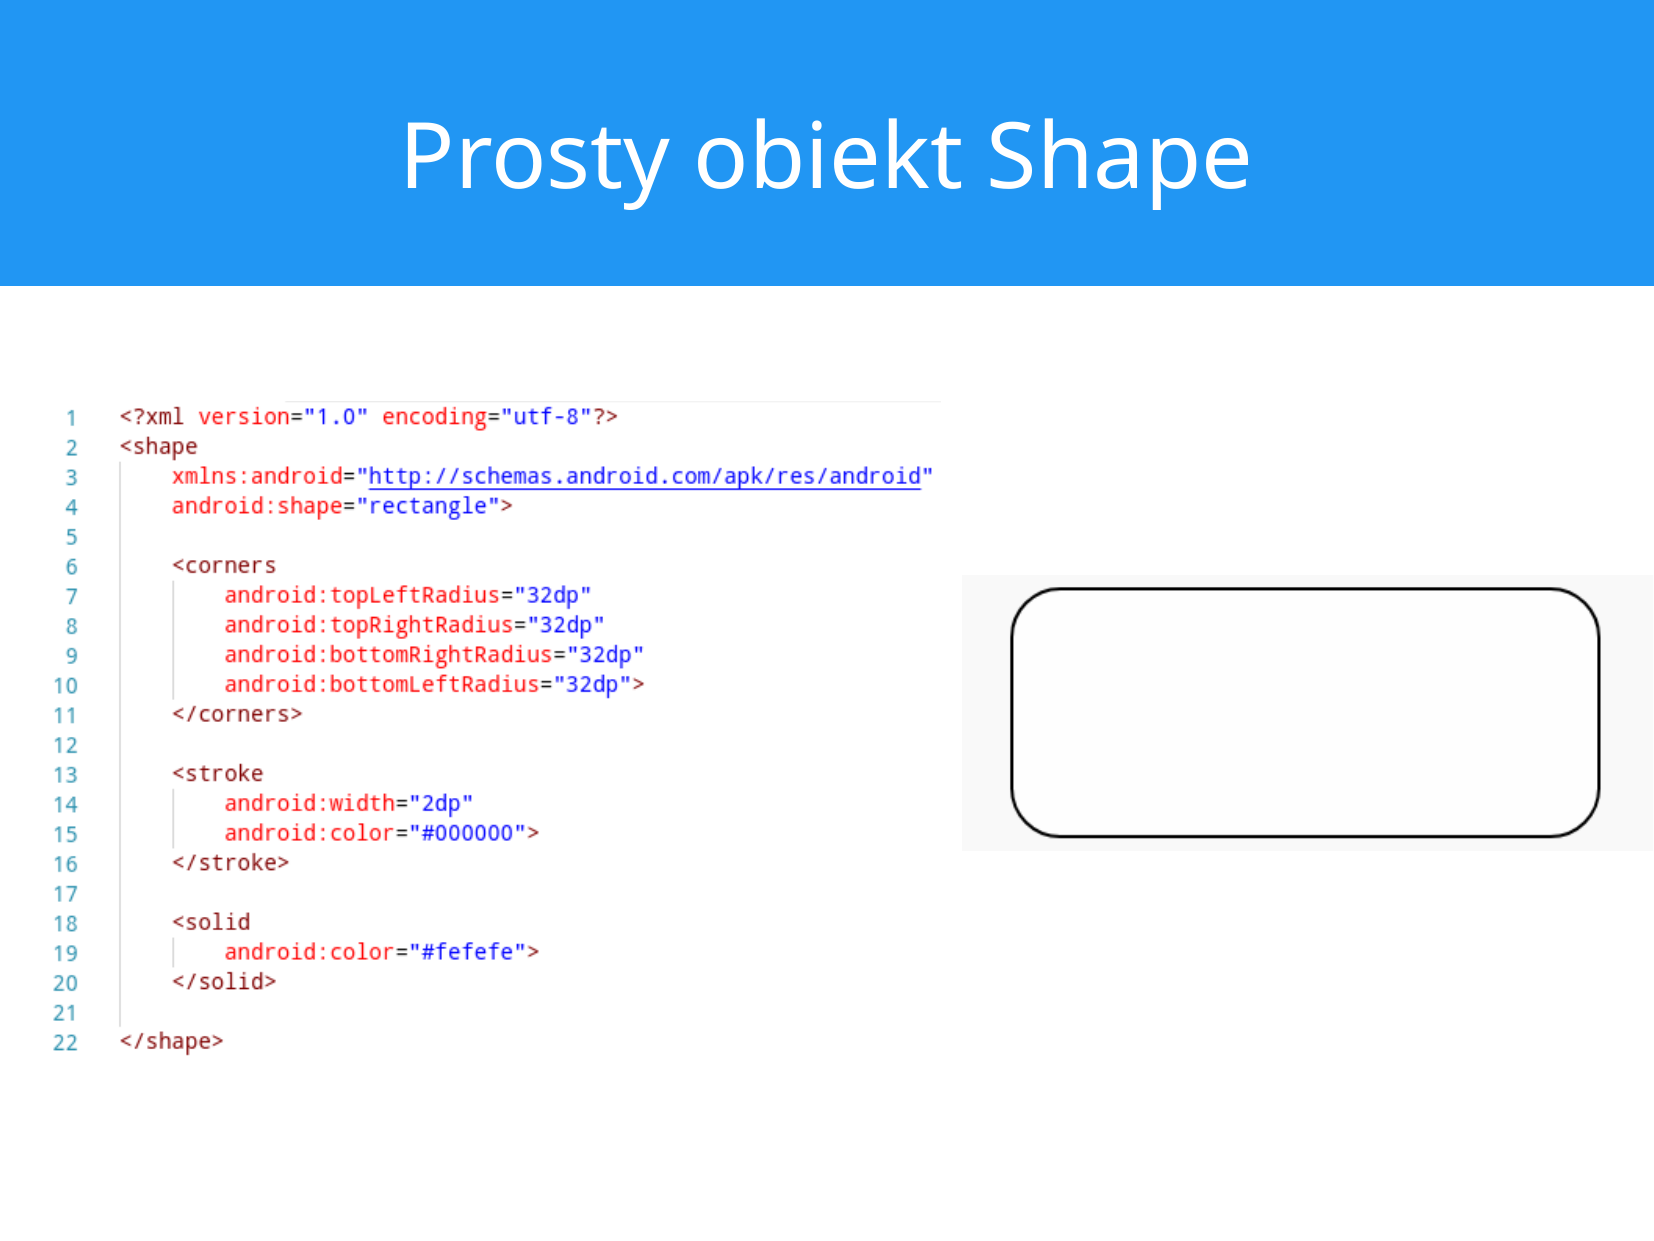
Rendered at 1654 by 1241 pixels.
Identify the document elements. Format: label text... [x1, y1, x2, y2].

picture [35, 401, 941, 1060]
title Prosty obiekt Shape [82, 49, 1571, 257]
picture [962, 575, 1654, 851]
